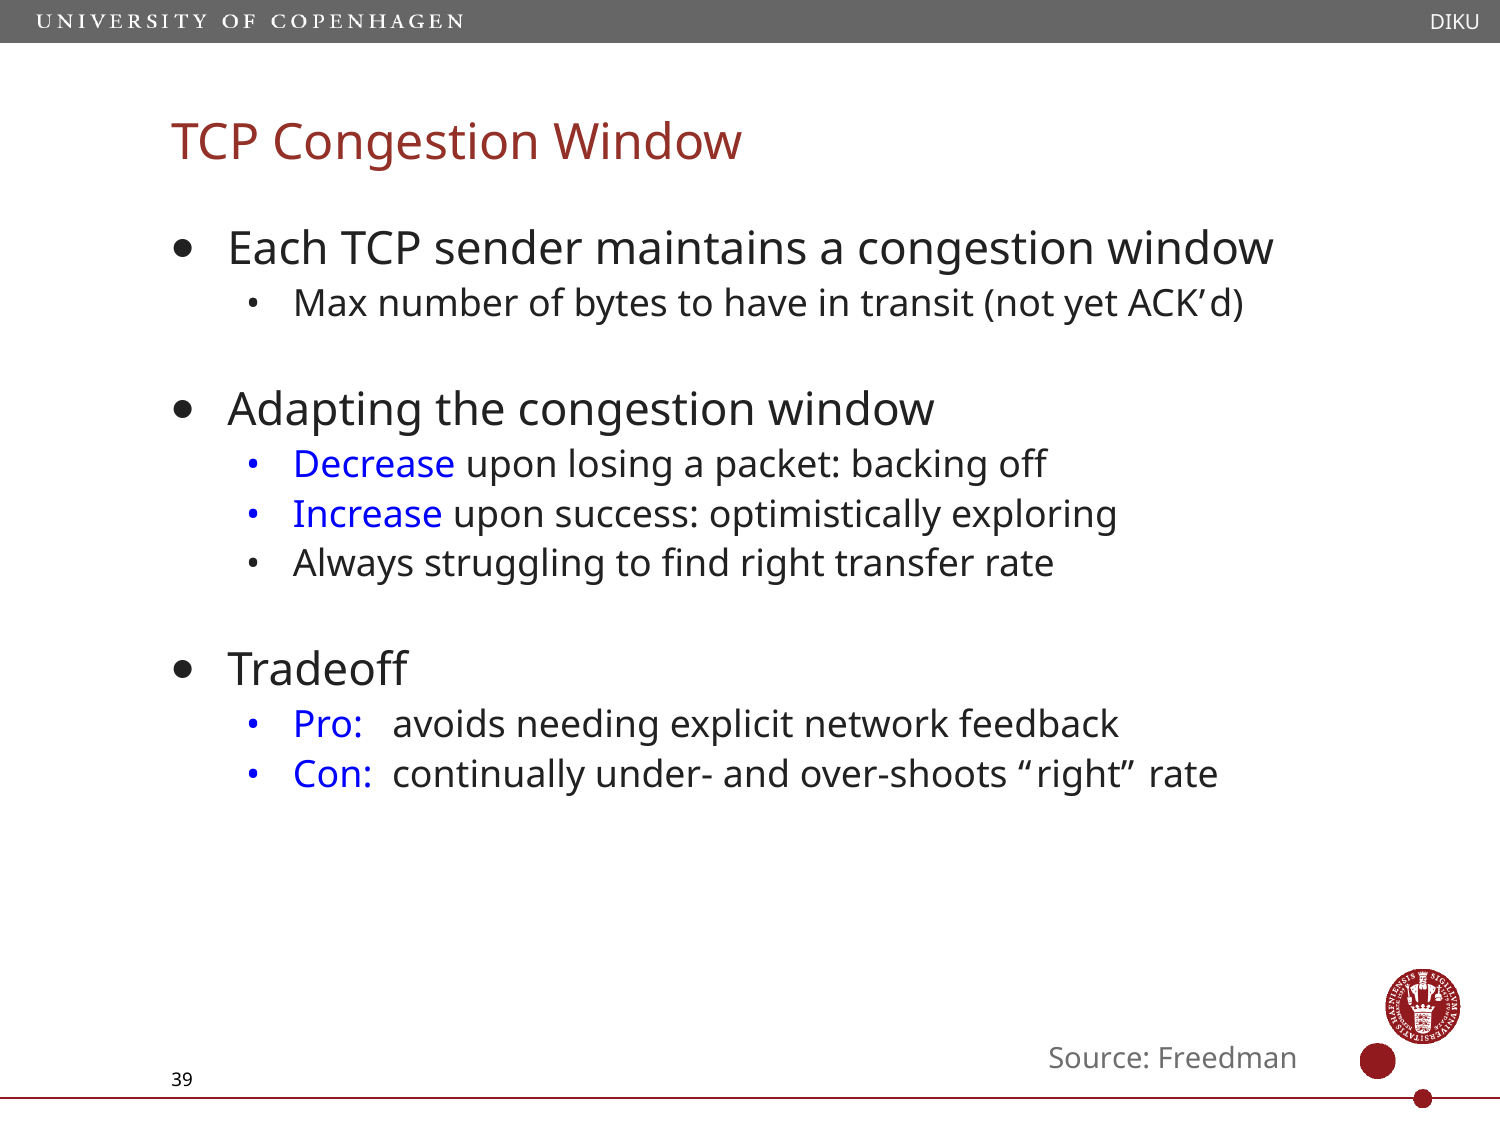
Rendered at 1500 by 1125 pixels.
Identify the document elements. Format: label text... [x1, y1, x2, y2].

list Each TCP sender maintains a congestion window Max number of bytes to have in transit (not yet ACK’d) Adapting the congestion window Decrease upon losing a packet: backing off Increase upon success: optimistically exploring Always struggling to find right transfer rate Tradeoff Pro: avoids needing explicit network feedback Con: continually under- and over-shoots “right” rate [171, 225, 1329, 900]
text_box DIKU [469, 0, 1495, 43]
title TCP Congestion Window [171, 75, 1329, 171]
text_box <number> [171, 1067, 522, 1092]
text_box Source: Freedman [1033, 1031, 1341, 1083]
picture [0, 910, 1500, 1122]
